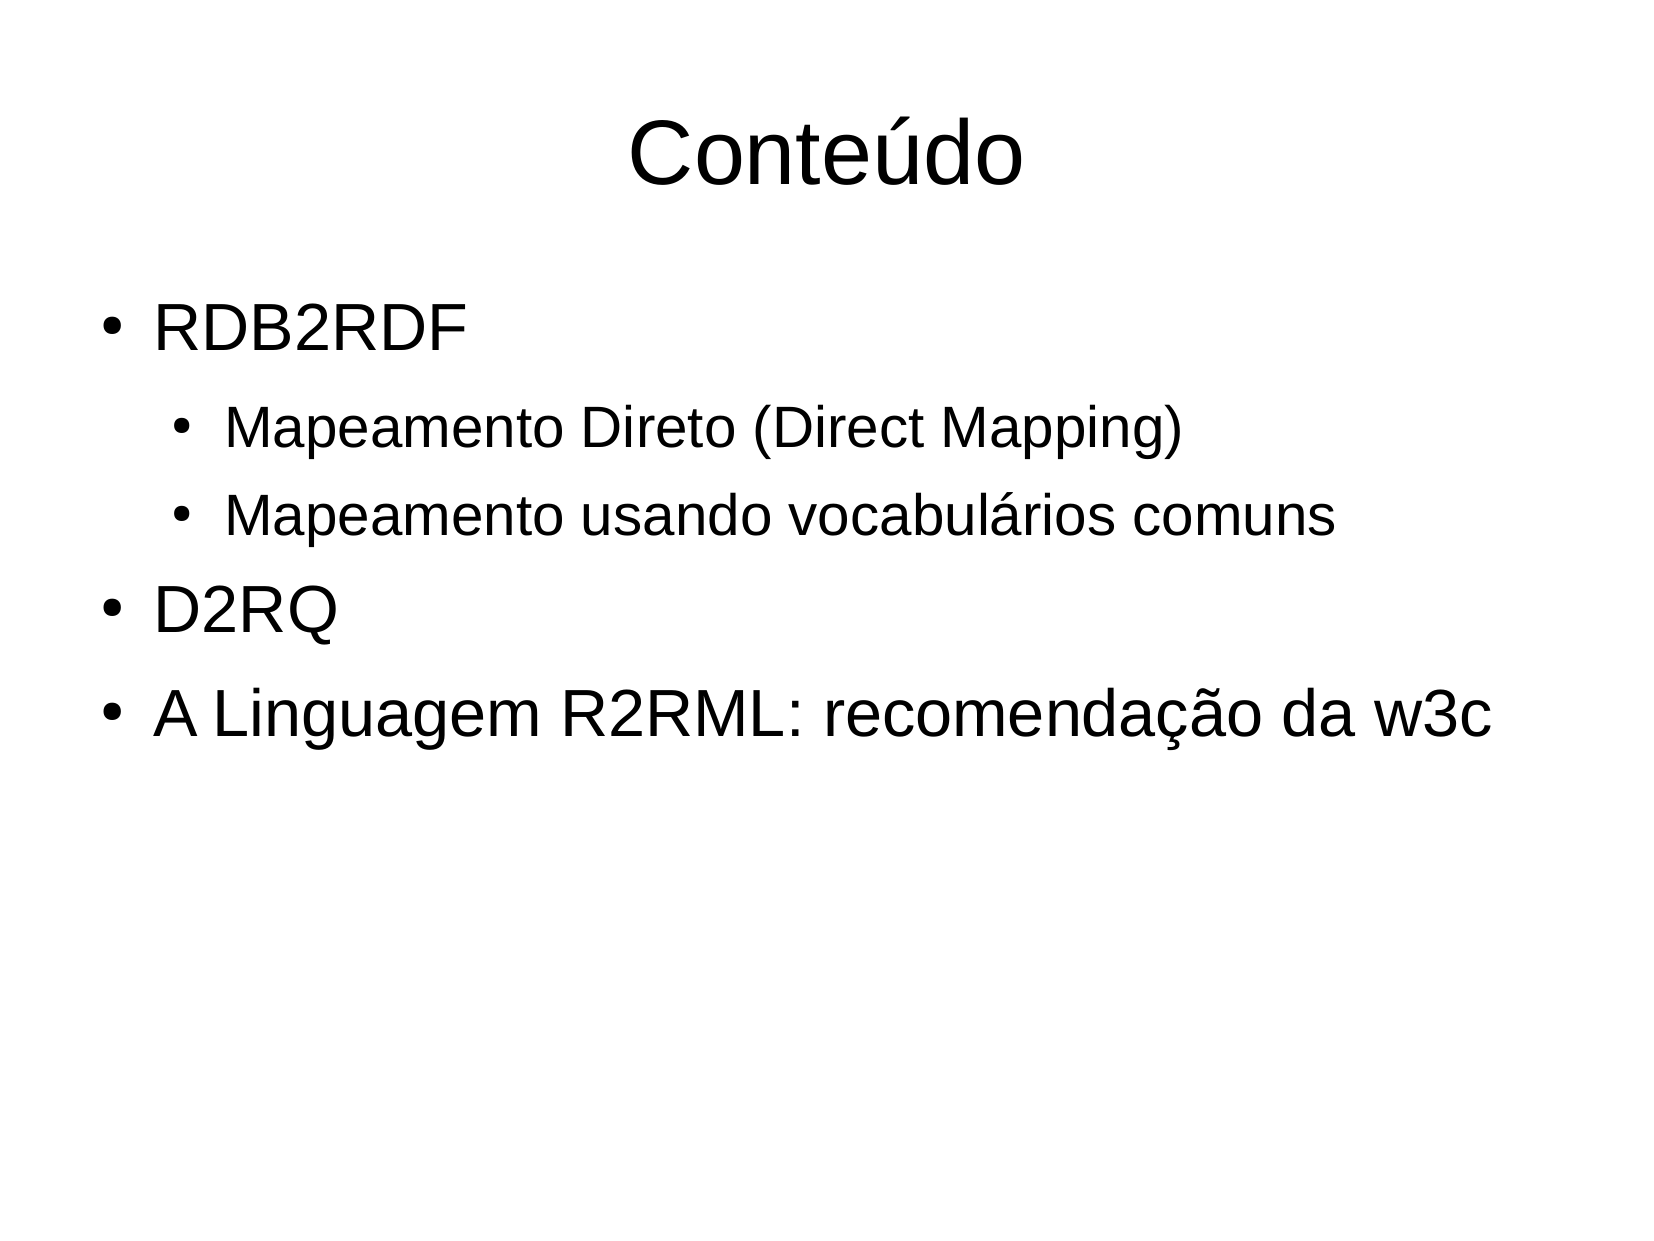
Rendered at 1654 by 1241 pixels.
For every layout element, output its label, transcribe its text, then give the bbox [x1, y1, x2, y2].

title Conteúdo [82, 56, 1571, 250]
list RDB2RDF Mapeamento Direto (Direct Mapping) Mapeamento usando vocabulários comuns D2RQ A Linguagem R2RML: recomendação da w3c [82, 290, 1571, 1094]
